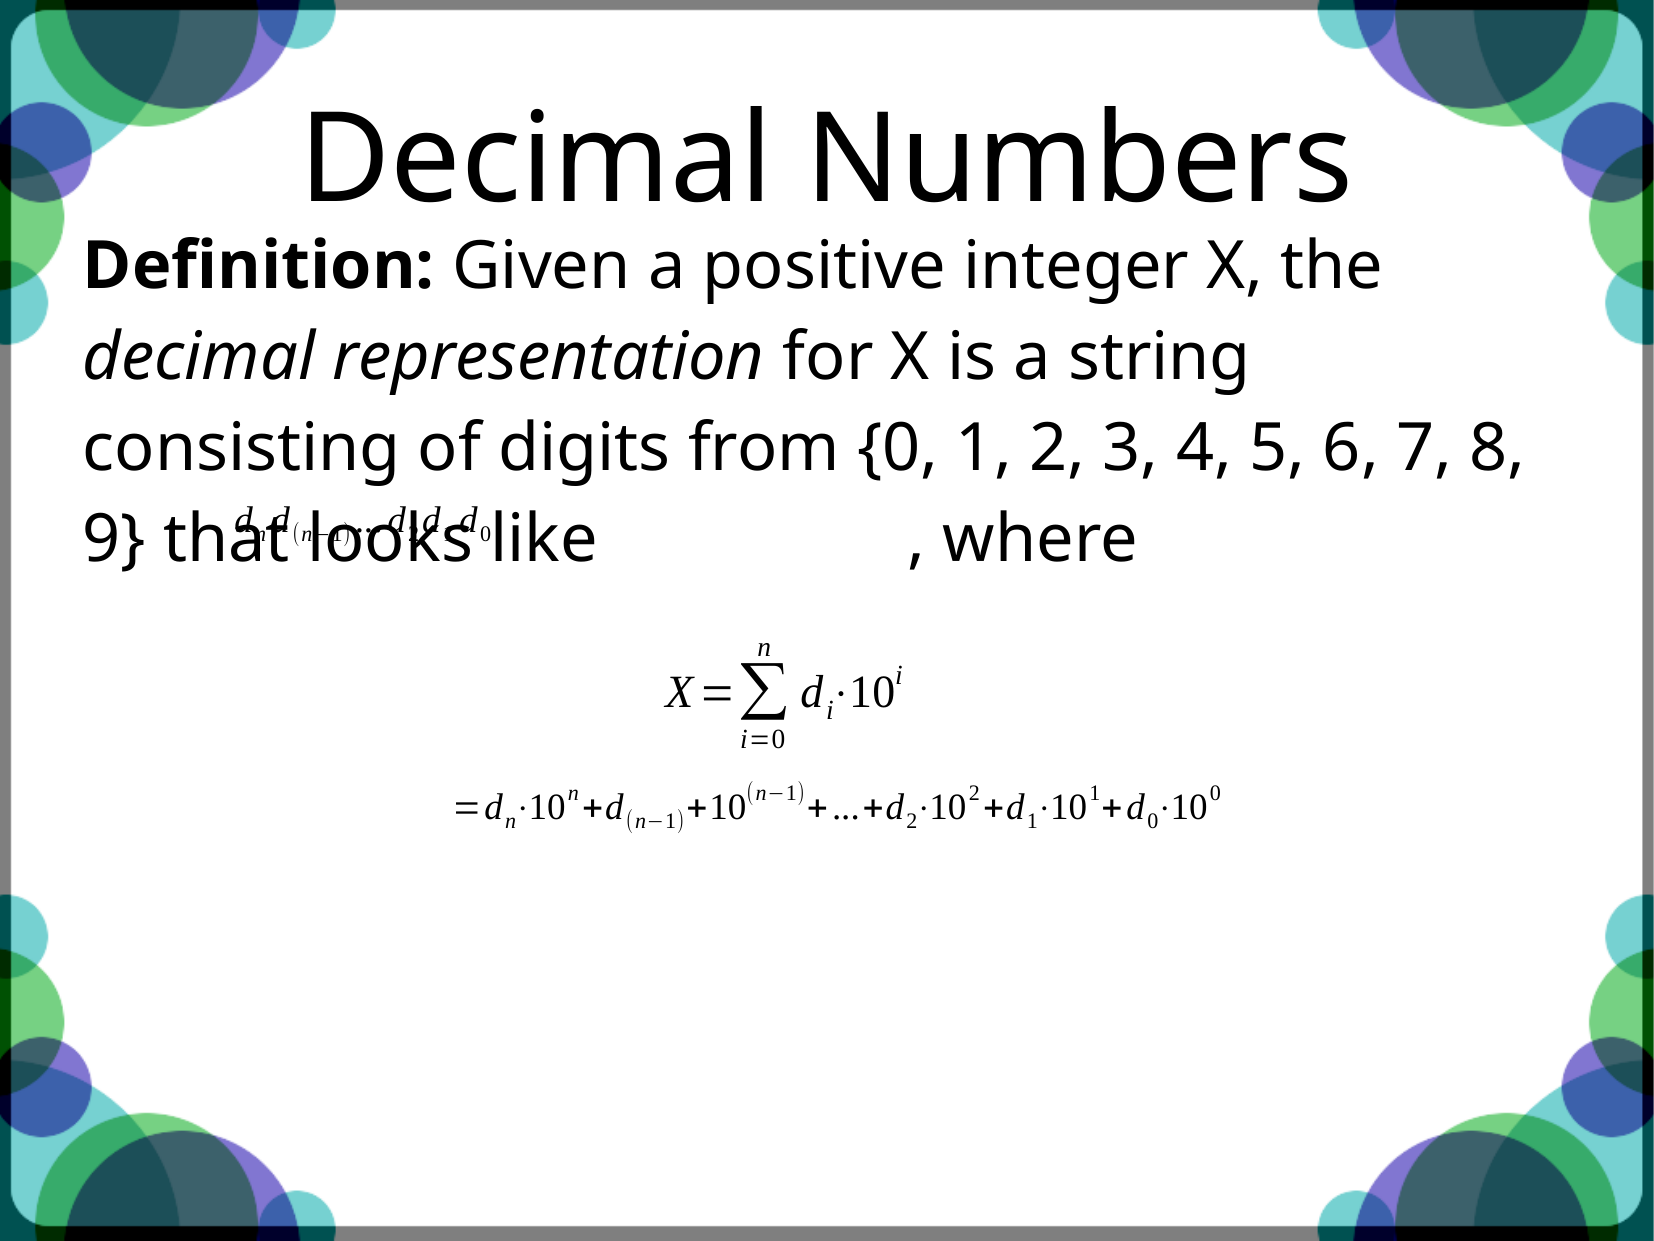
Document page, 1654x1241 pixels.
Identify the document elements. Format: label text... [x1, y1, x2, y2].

chart [442, 780, 1231, 835]
subtitle Definition: Given a positive integer X, the decimal representation for X is a string consisting of digits from {0, 1, 2, 3, 4, 5, 6, 7, 8, 9} that looks like , where [82, 249, 1571, 549]
chart [651, 630, 916, 755]
picture [0, 0, 1654, 1241]
title Decimal Numbers [82, 49, 1571, 249]
chart [225, 500, 501, 549]
